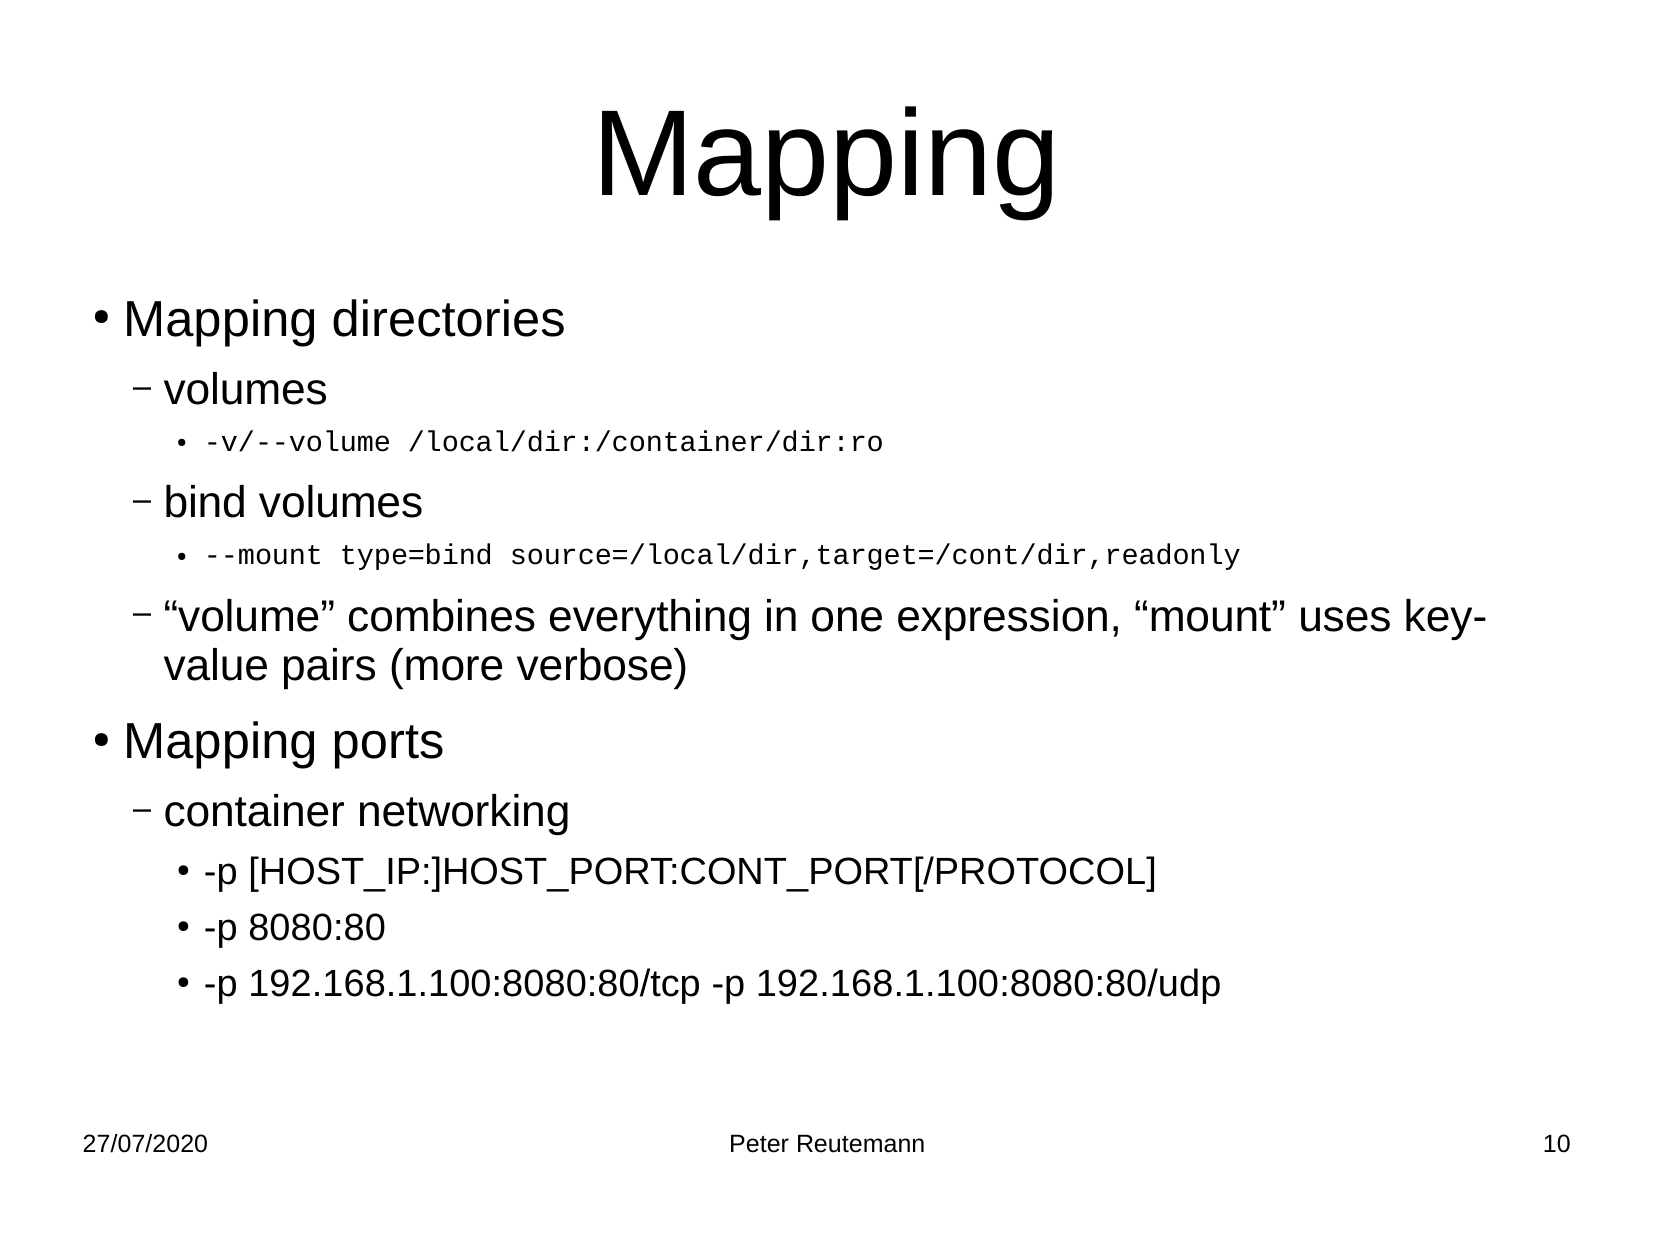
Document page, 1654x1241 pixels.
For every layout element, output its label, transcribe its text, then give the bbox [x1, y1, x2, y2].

list Mapping directories volumes -v/--volume /local/dir:/container/dir:ro bind volumes --mount type=bind source=/local/dir,target=/cont/dir,readonly “volume” combines everything in one expression, “mount” uses key-value pairs (more verbose) Mapping ports container networking -p [HOST_IP:]HOST_PORT:CONT_PORT[/PROTOCOL] -p 8080:80 -p 192.168.1.100:8080:80/tcp -p 192.168.1.100:8080:80/udp [82, 290, 1571, 1010]
title Mapping [82, 49, 1571, 257]
